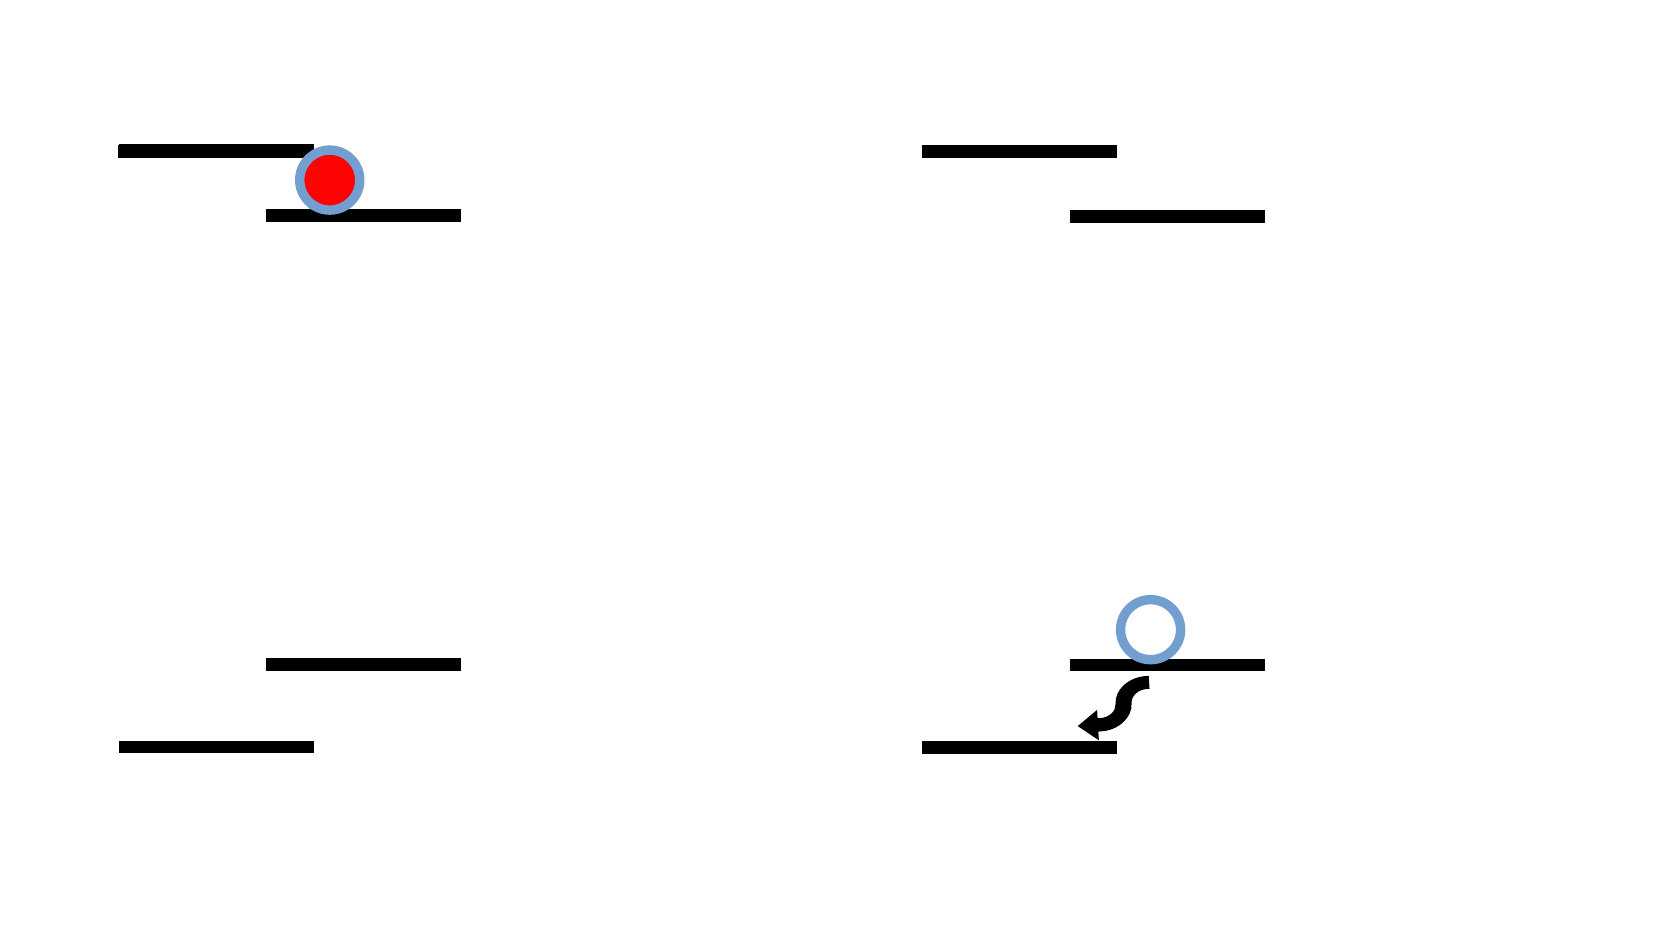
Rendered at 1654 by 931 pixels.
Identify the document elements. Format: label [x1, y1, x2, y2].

text_box [1077, 675, 1150, 741]
text_box [299, 150, 360, 211]
